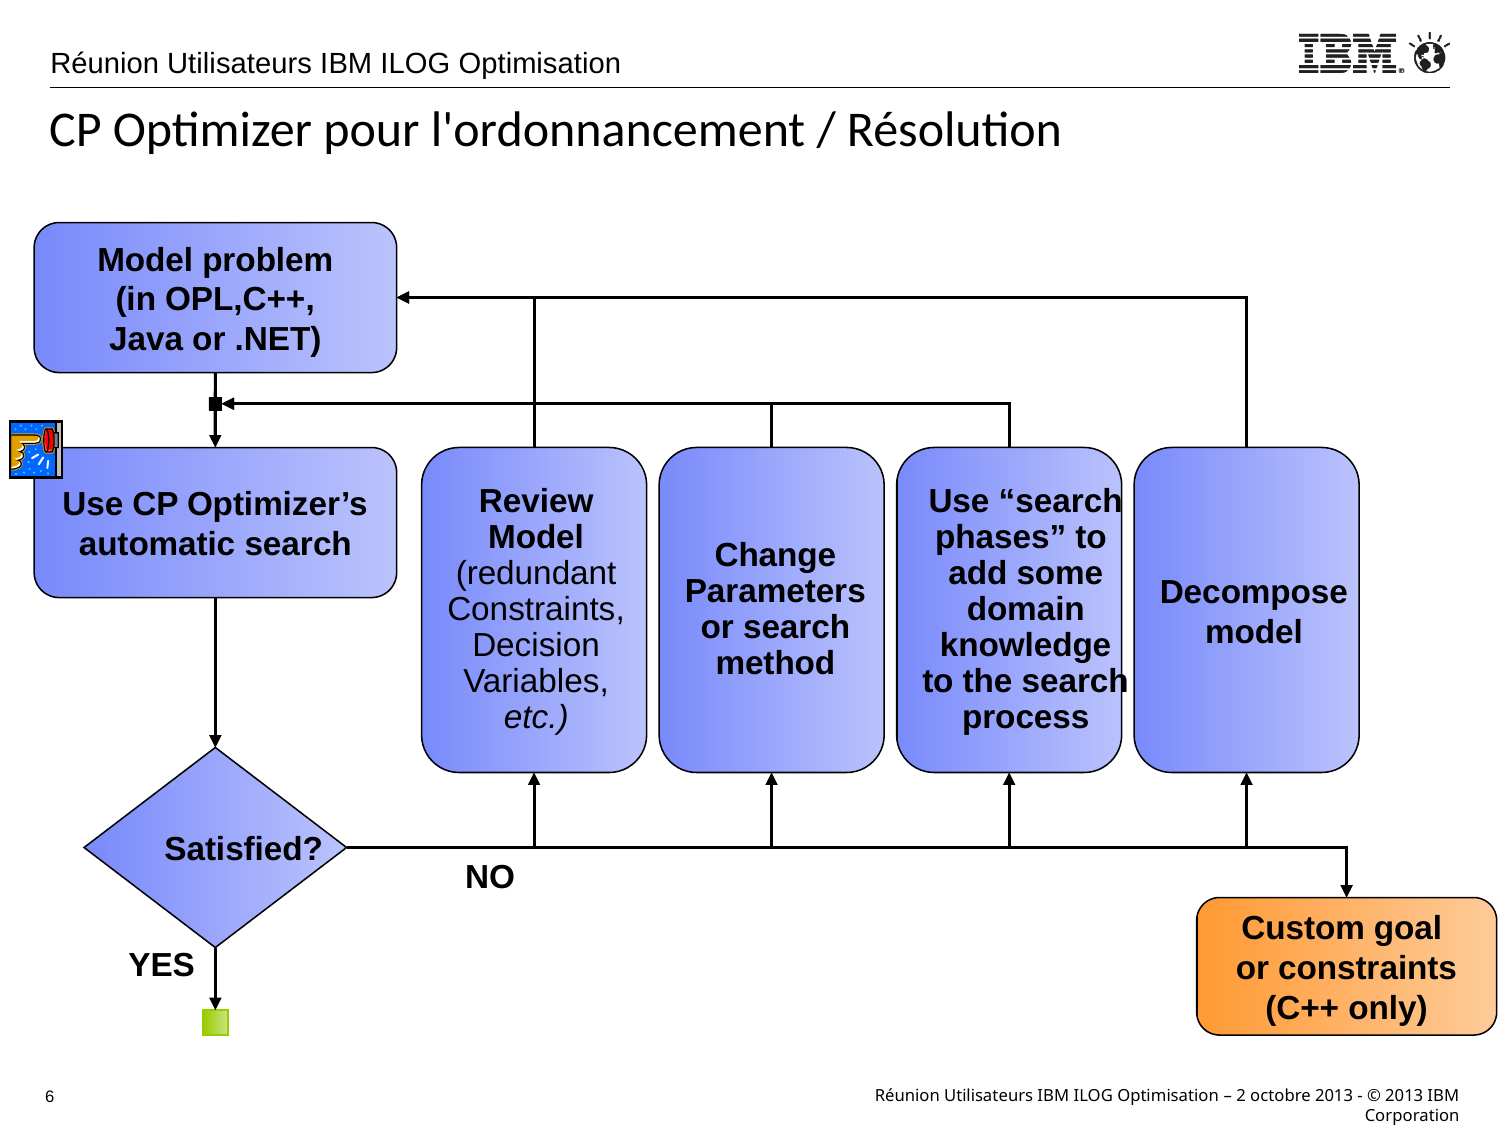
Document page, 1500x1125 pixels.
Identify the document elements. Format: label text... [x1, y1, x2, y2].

text_box [208, 397, 213, 411]
text_box [202, 1009, 228, 1035]
text_box Review Model (redundant Constraints, Decision Variables, etc.) [421, 447, 647, 773]
text_box NO [391, 847, 530, 903]
text_box Change Parameters or search method [659, 447, 885, 773]
text_box [217, 397, 222, 411]
text_box Model problem (in OPL,C++, Java or .NET) [34, 222, 397, 373]
text_box Satisfied? [84, 747, 347, 948]
text_box Use CP Optimizer’s automatic search [34, 447, 397, 598]
text_box YES [113, 934, 211, 991]
slide_number <number> [29, 1072, 91, 1103]
picture [1299, 32, 1450, 73]
text_box Use “search phases” to add some domain knowledge to the search process [896, 447, 1122, 773]
picture [9, 420, 64, 479]
text_box Decompose model [1134, 447, 1360, 773]
title CP Optimizer pour l'ordonnancement / Résolution [34, 95, 1450, 200]
text_box Custom goal or constraints (C++ only) [1196, 897, 1497, 1036]
